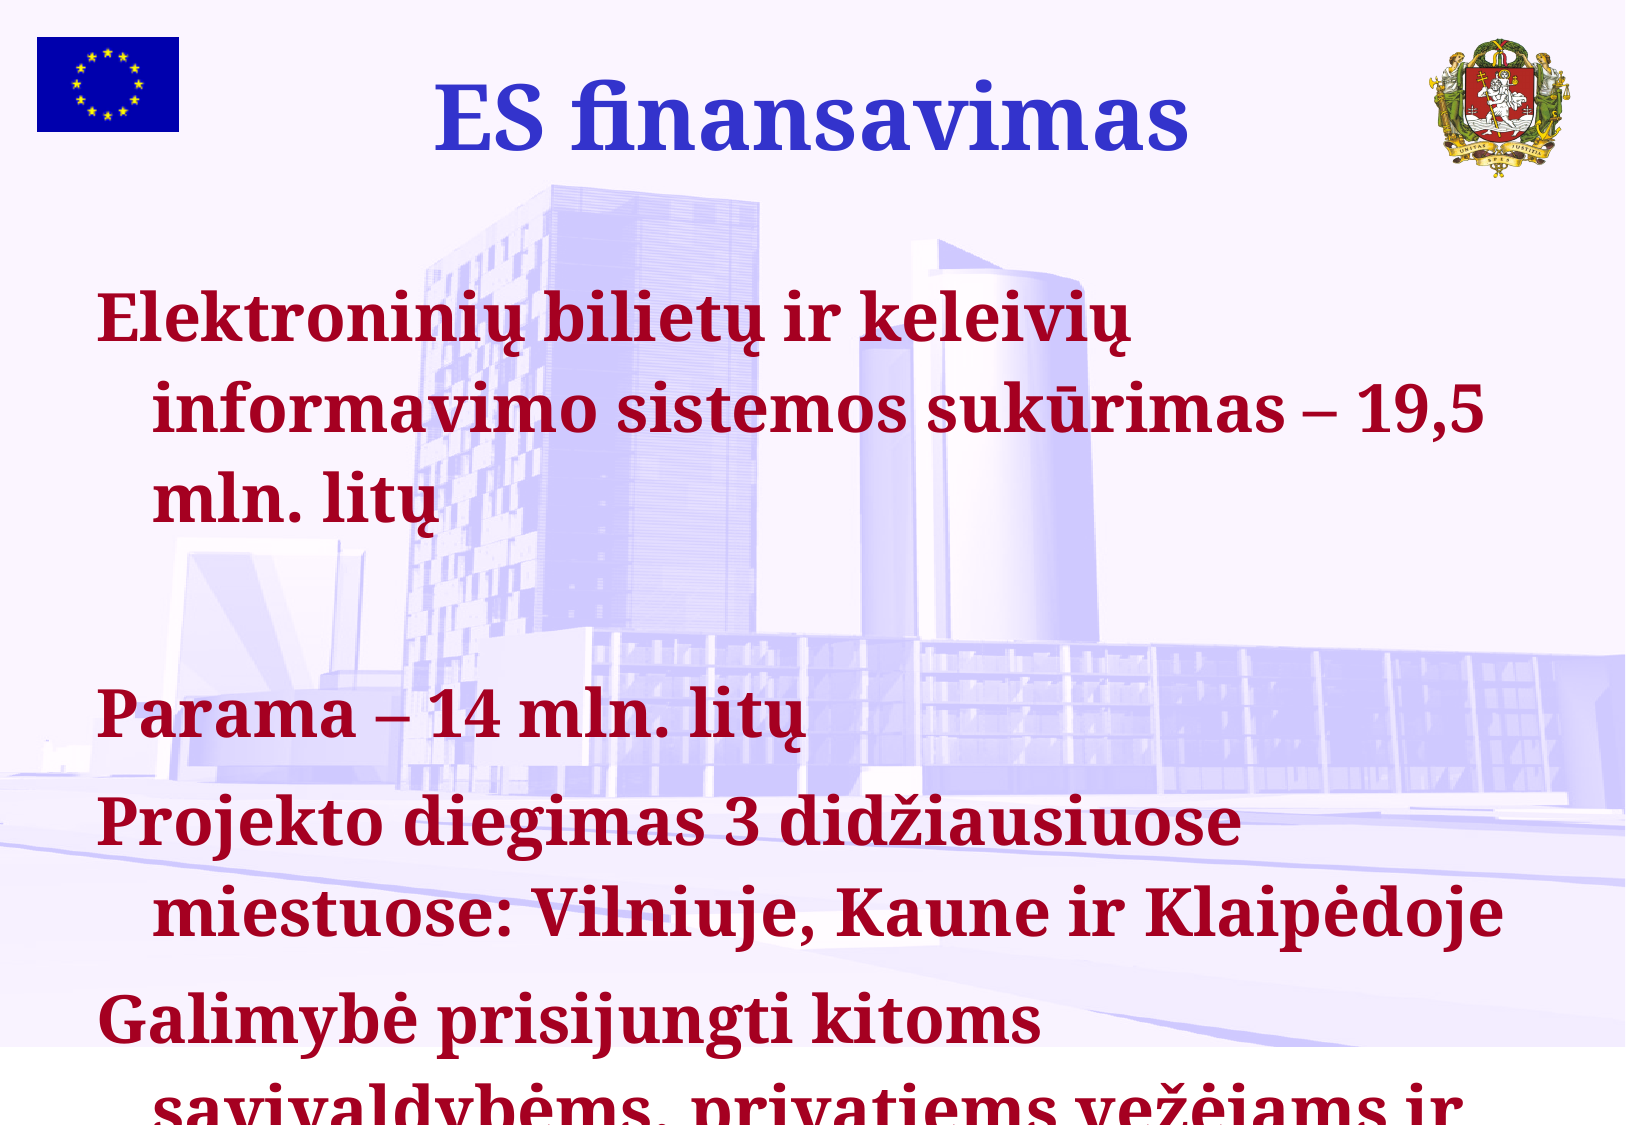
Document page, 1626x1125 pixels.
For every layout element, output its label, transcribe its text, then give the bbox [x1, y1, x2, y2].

picture [0, 0, 1626, 1047]
list Elektroninių bilietų ir keleivių informavimo sistemos sukūrimas – 19,5 mln. litų Parama – 14 mln. litų Projekto diegimas 3 didžiausiuose miestuose: Vilniuje, Kaune ir Klaipėdoje Galimybė prisijungti kitoms savivaldybėms, privatiems vežėjams ir kitų paslaugų teikėjams [81, 262, 1544, 1081]
title ES finansavimas [81, 45, 1544, 233]
